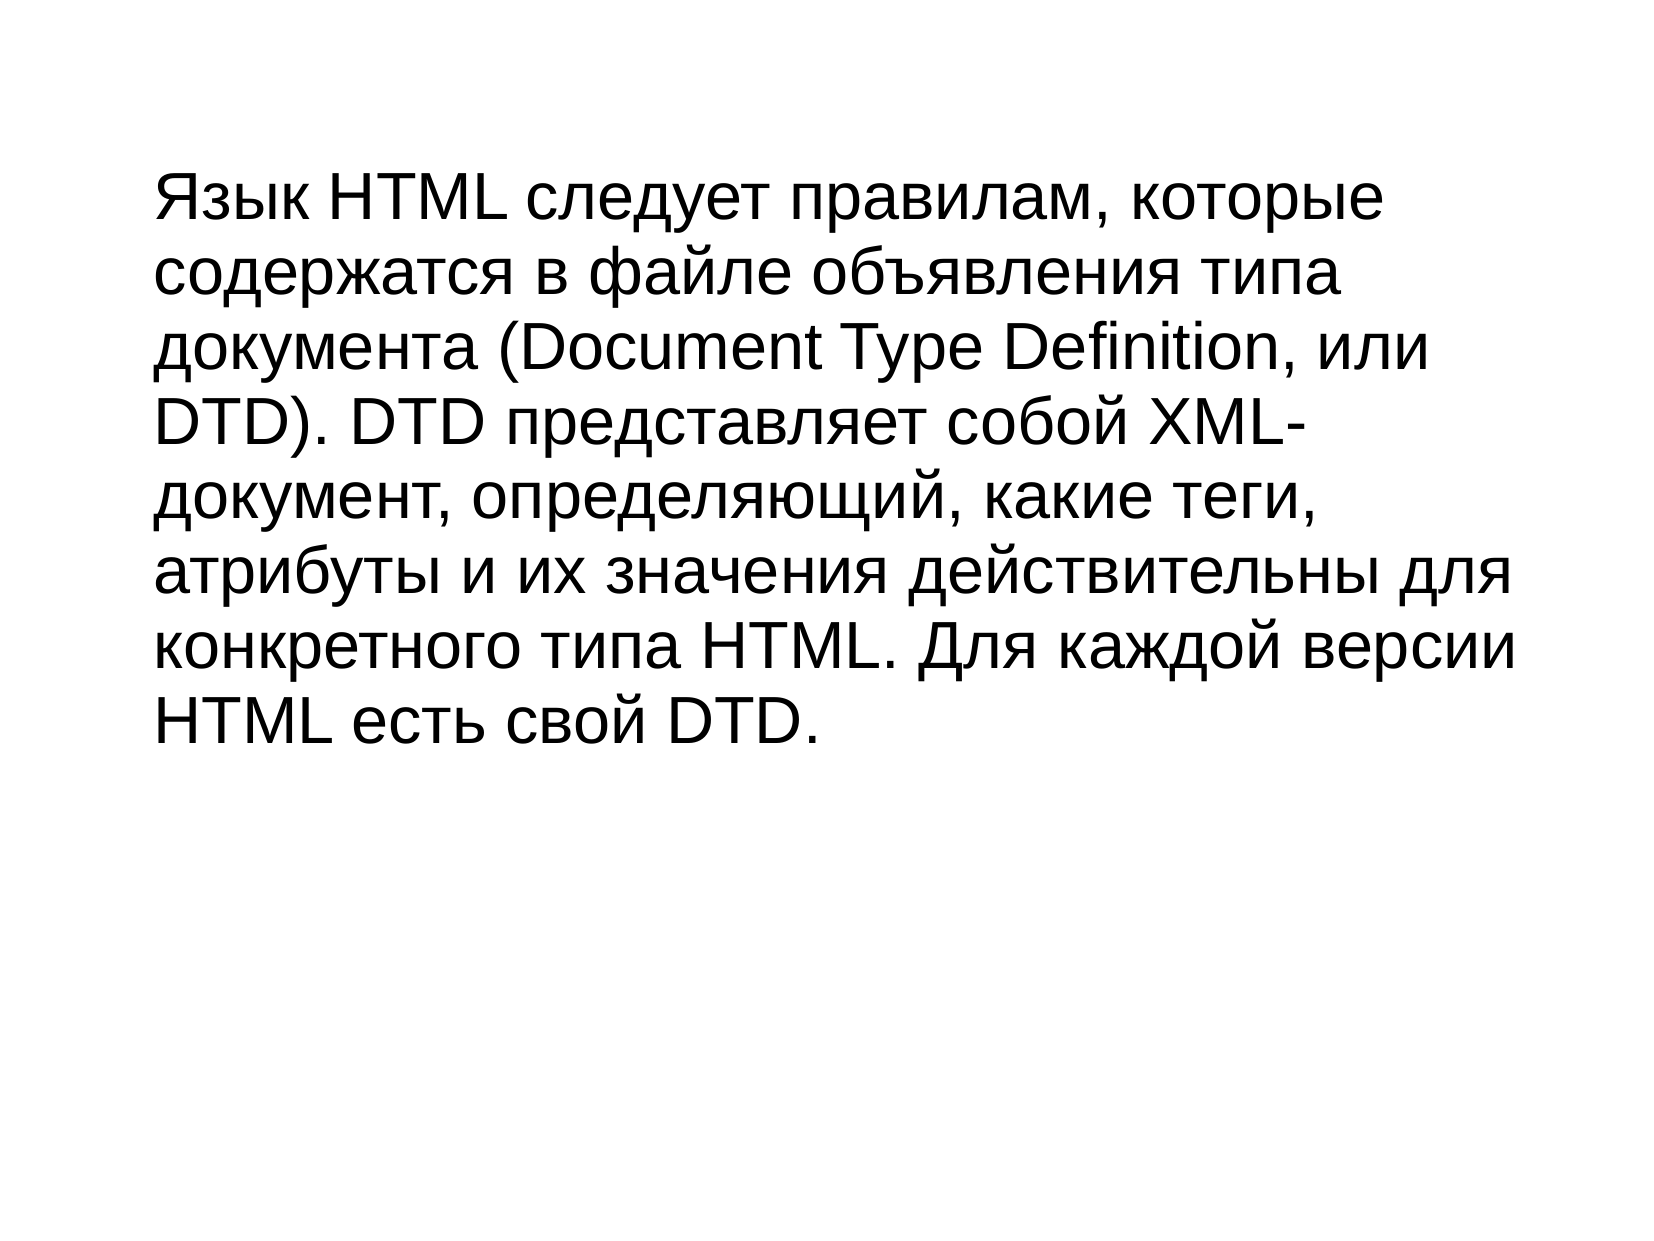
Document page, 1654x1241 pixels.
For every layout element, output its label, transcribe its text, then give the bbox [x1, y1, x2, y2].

list Язык HTML следует правилам, которые содержатся в файле объявления типа документа (Document Type Definition, или DTD). DTD представляет собой XML-документ, определяющий, какие теги, атрибуты и их значения действительны для конкретного типа HTML. Для каждой версии HTML есть свой DTD. [82, 159, 1571, 898]
